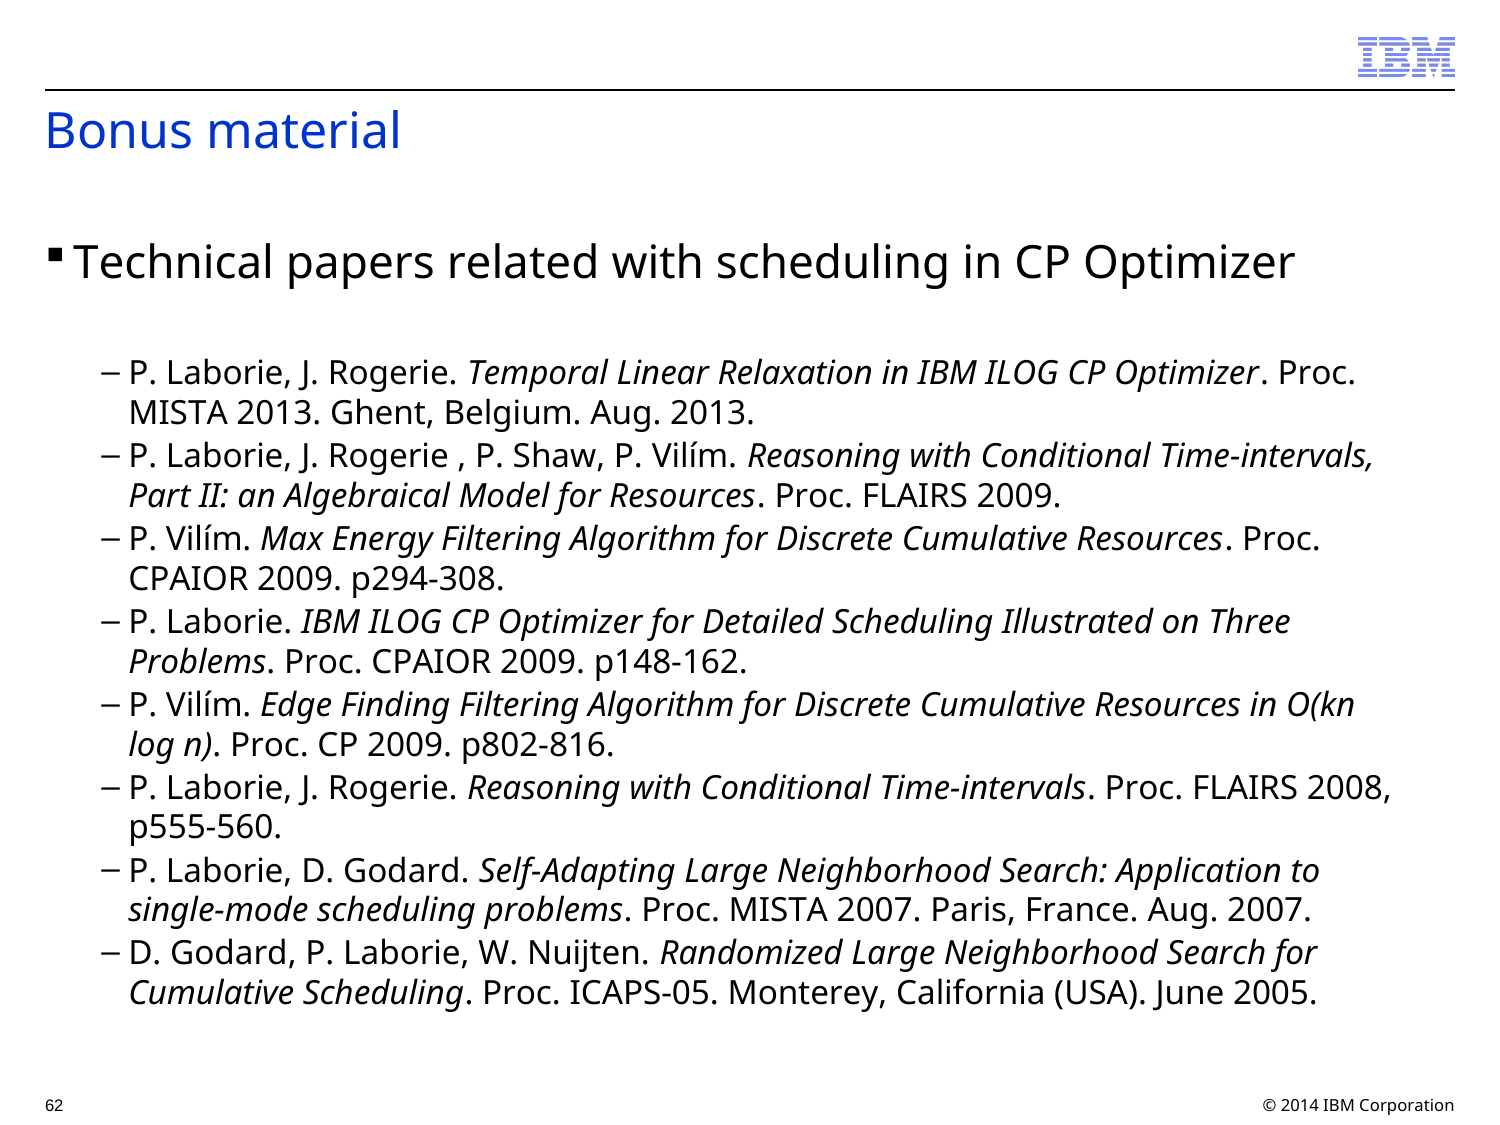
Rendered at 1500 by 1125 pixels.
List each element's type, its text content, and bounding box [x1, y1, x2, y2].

picture [1358, 37, 1455, 77]
list Technical papers related with scheduling in CP Optimizer P. Laborie, J. Rogerie. Temporal Linear Relaxation in IBM ILOG CP Optimizer. Proc. MISTA 2013. Ghent, Belgium. Aug. 2013. P. Laborie, J. Rogerie , P. Shaw, P. Vilím. Reasoning with Conditional Time-intervals, Part II: an Algebraical Model for Resources. Proc. FLAIRS 2009. P. Vilím. Max Energy Filtering Algorithm for Discrete Cumulative Resources. Proc. CPAIOR 2009. p294-308. P. Laborie. IBM ILOG CP Optimizer for Detailed Scheduling Illustrated on Three Problems. Proc. CPAIOR 2009. p148-162. P. Vilím. Edge Finding Filtering Algorithm for Discrete Cumulative Resources in O(kn log n). Proc. CP 2009. p802-816. P. Laborie, J. Rogerie. Reasoning with Conditional Time-intervals. Proc. FLAIRS 2008, p555-560. P. Laborie, D. Godard. Self-Adapting Large Neighborhood Search: Application to single-mode scheduling problems. Proc. MISTA 2007. Paris, France. Aug. 2007. D. Godard, P. Laborie, W. Nuijten. Randomized Large Neighborhood Search for Cumulative Scheduling. Proc. ICAPS-05. Monterey, California (USA). June 2005. [29, 224, 1426, 1111]
title Bonus material [29, 97, 1500, 203]
